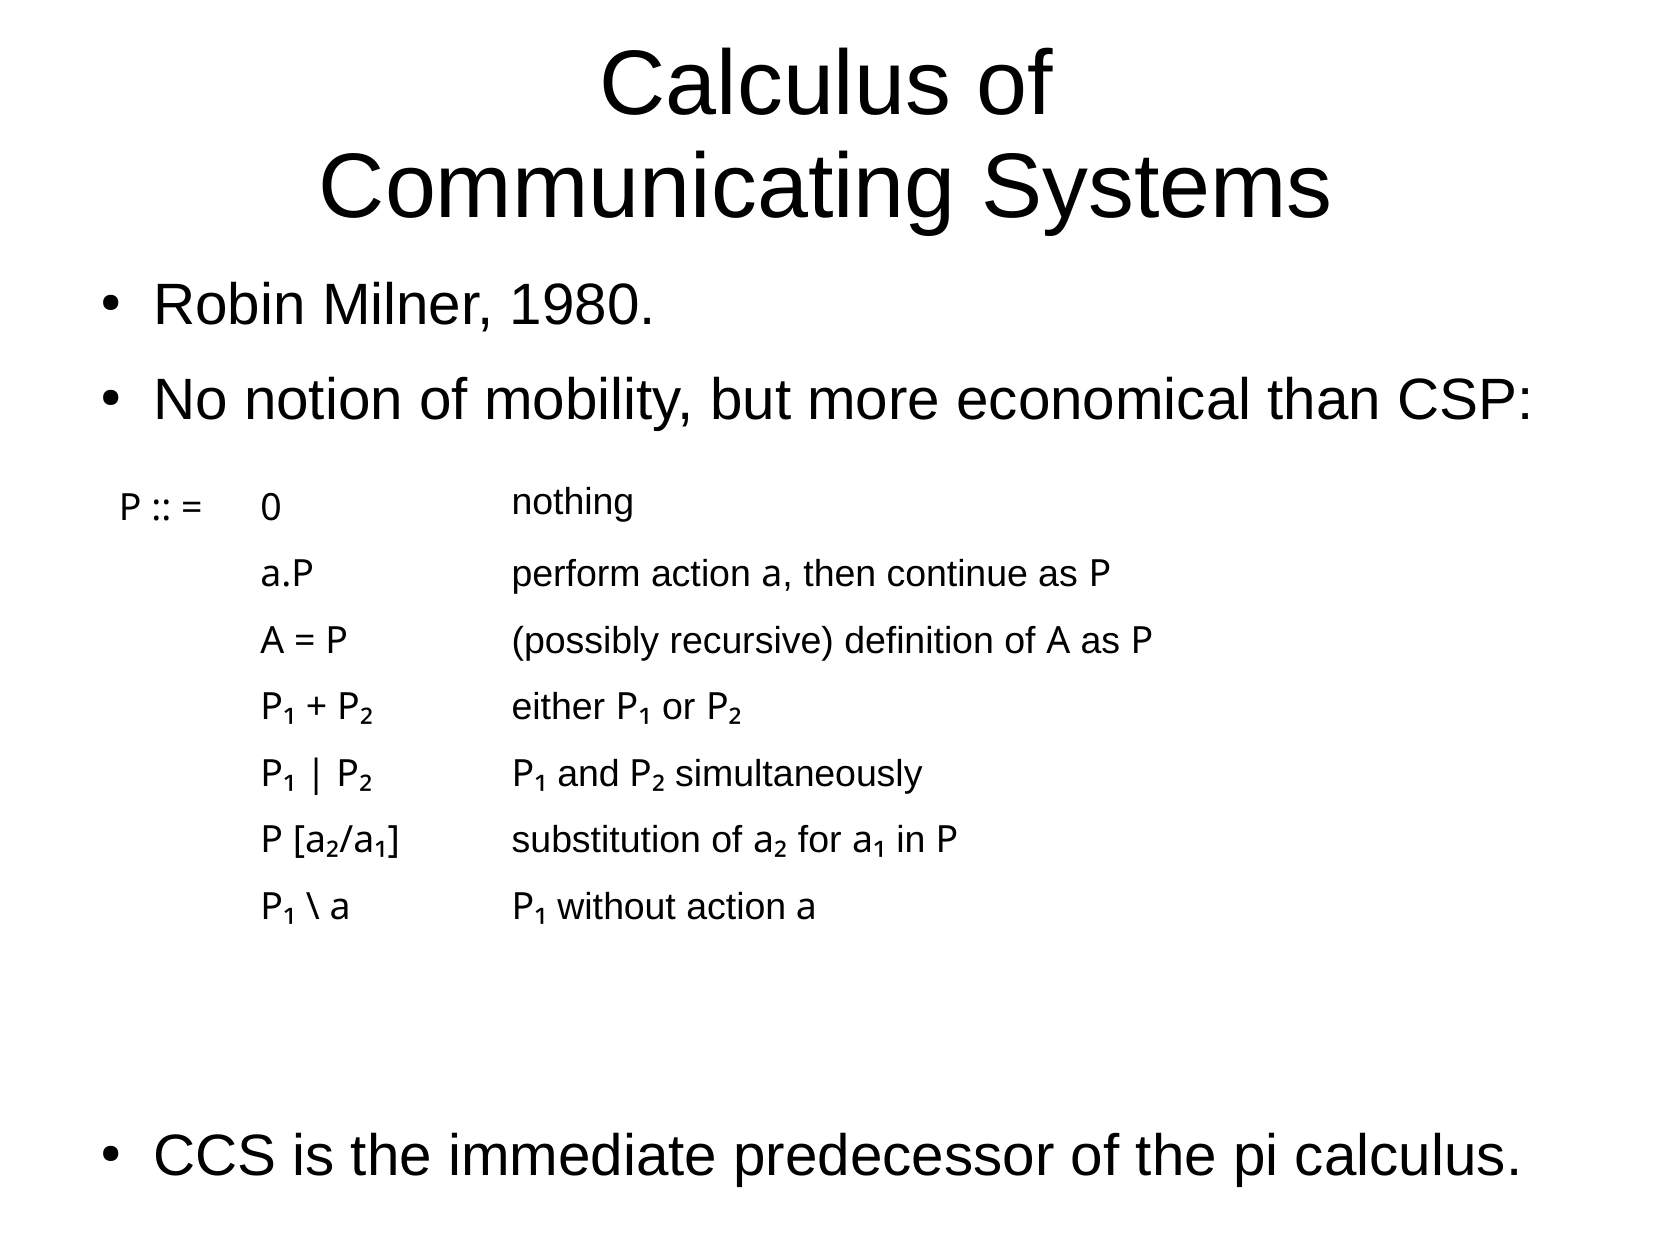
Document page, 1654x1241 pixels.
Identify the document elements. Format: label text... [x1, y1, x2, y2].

table_cell P₁ and P₂ simultaneously [498, 739, 1175, 805]
table_cell [105, 540, 246, 606]
table_cell P [a₂/a₁] [247, 806, 497, 871]
table_cell P₁ | P₂ [247, 739, 497, 805]
table_cell substitution of a₂ for a₁ in P [498, 806, 1175, 871]
table_header 0 [247, 474, 497, 539]
table_cell [105, 806, 246, 871]
table_header P :: = [105, 474, 246, 539]
table_cell either P₁ or P₂ [498, 673, 1175, 738]
table_cell perform action a, then continue as P [498, 540, 1175, 606]
table_cell (possibly recursive) definition of A as P [498, 607, 1175, 672]
table_cell [105, 739, 246, 805]
table_cell [105, 872, 246, 938]
table_cell a.P [247, 540, 497, 606]
table_cell P₁ without action a [498, 872, 1175, 938]
table_cell [105, 607, 246, 672]
table_cell P₁ + P₂ [247, 673, 497, 738]
list Robin Milner, 1980. No notion of mobility, but more economical than CSP: CCS is the immediate predecessor of the pi calculus. [82, 271, 1571, 1186]
table_header nothing [498, 474, 1175, 539]
table_cell [105, 673, 246, 738]
table_cell P₁ \ a [247, 872, 497, 938]
title Calculus of Communicating Systems [82, 31, 1571, 239]
table_cell A = P [247, 607, 497, 672]
